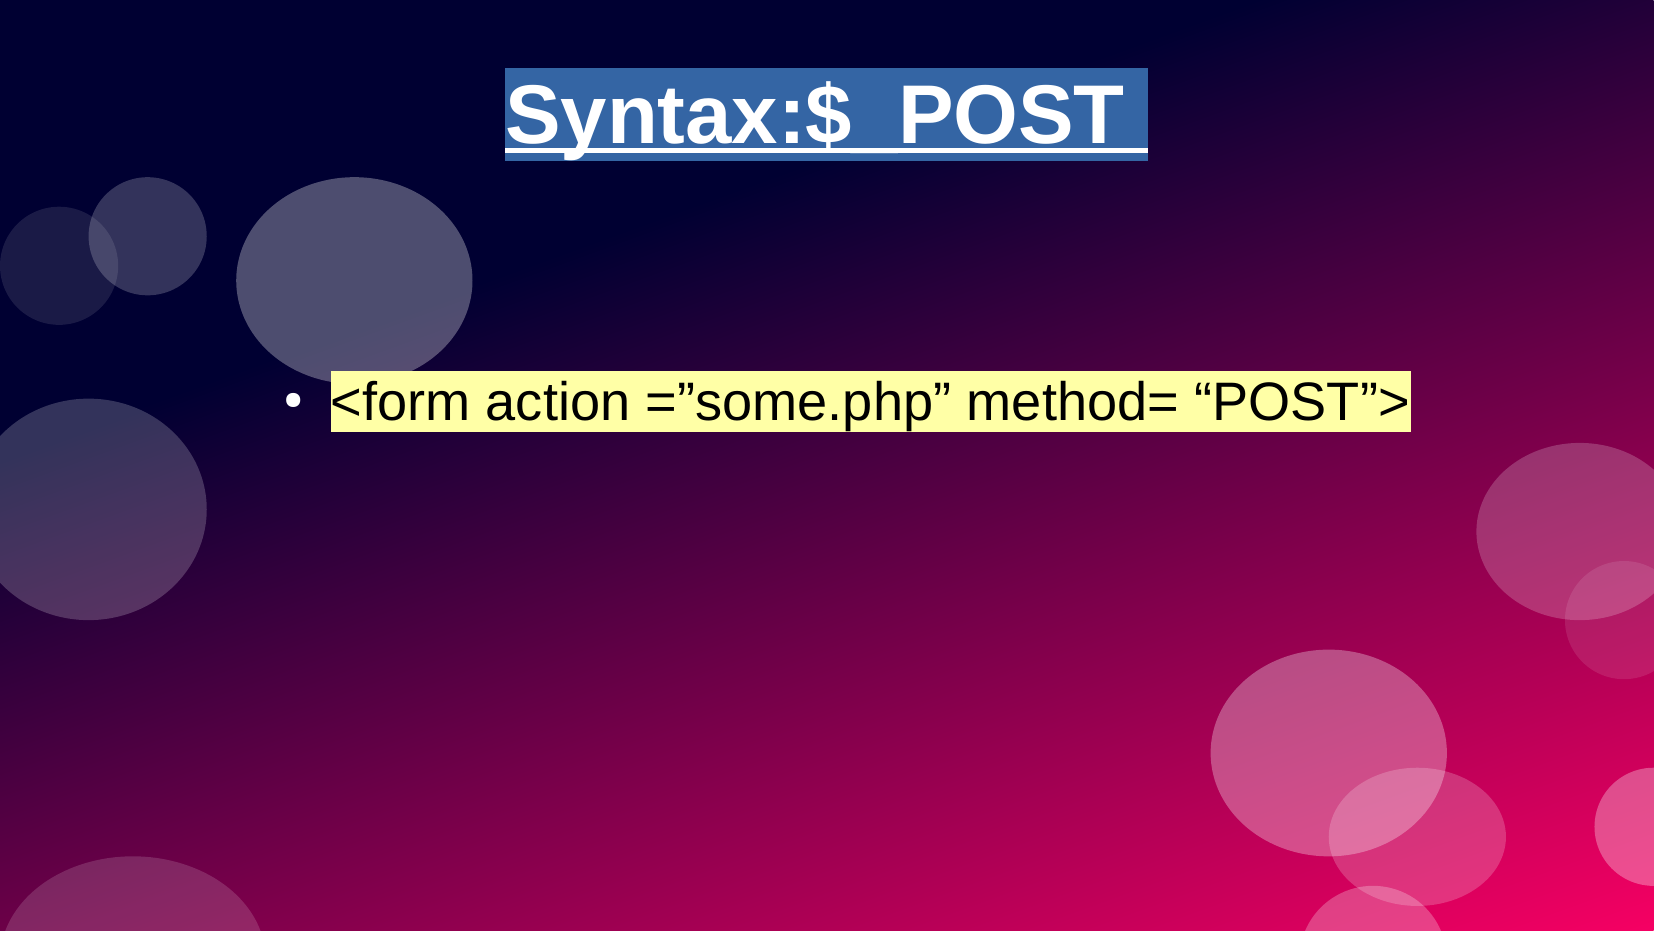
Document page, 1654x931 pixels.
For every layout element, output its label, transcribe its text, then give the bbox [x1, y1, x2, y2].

title Syntax:$_POST [82, 37, 1571, 193]
list <form action =”some.php” method= “POST”> [118, 224, 1563, 768]
